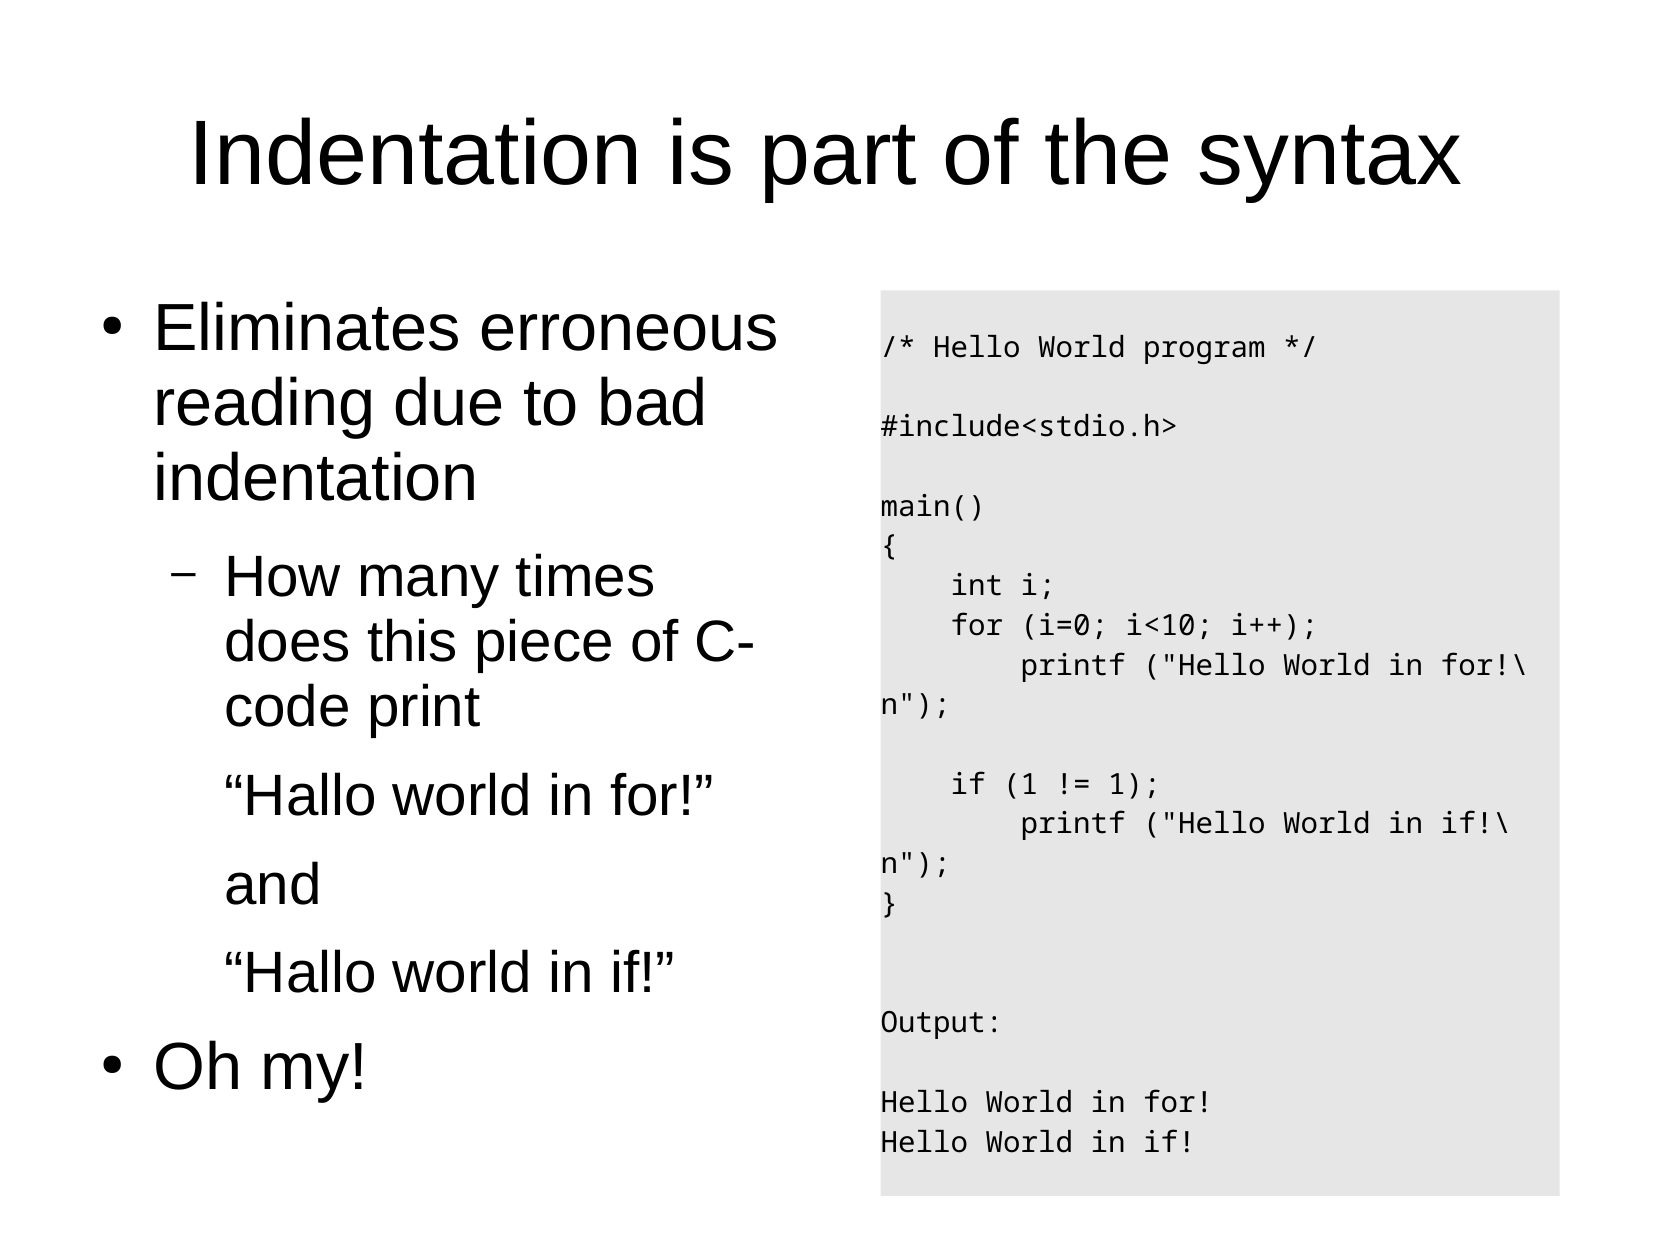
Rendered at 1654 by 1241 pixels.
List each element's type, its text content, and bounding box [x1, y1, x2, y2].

list Eliminates erroneous reading due to bad indentation How many times does this piece of C-code print “Hallo world in for!” and “Hallo world in if!” Oh my! [82, 290, 793, 1152]
title /* Hello World program */ #include<stdio.h> main() { int i; for (i=0; i<10; i++); printf ("Hello World in for!\n"); if (1 != 1); printf ("Hello World in if!\n"); } Output: Hello World in for! Hello World in if! [880, 290, 1560, 1196]
title Indentation is part of the syntax [82, 49, 1571, 257]
